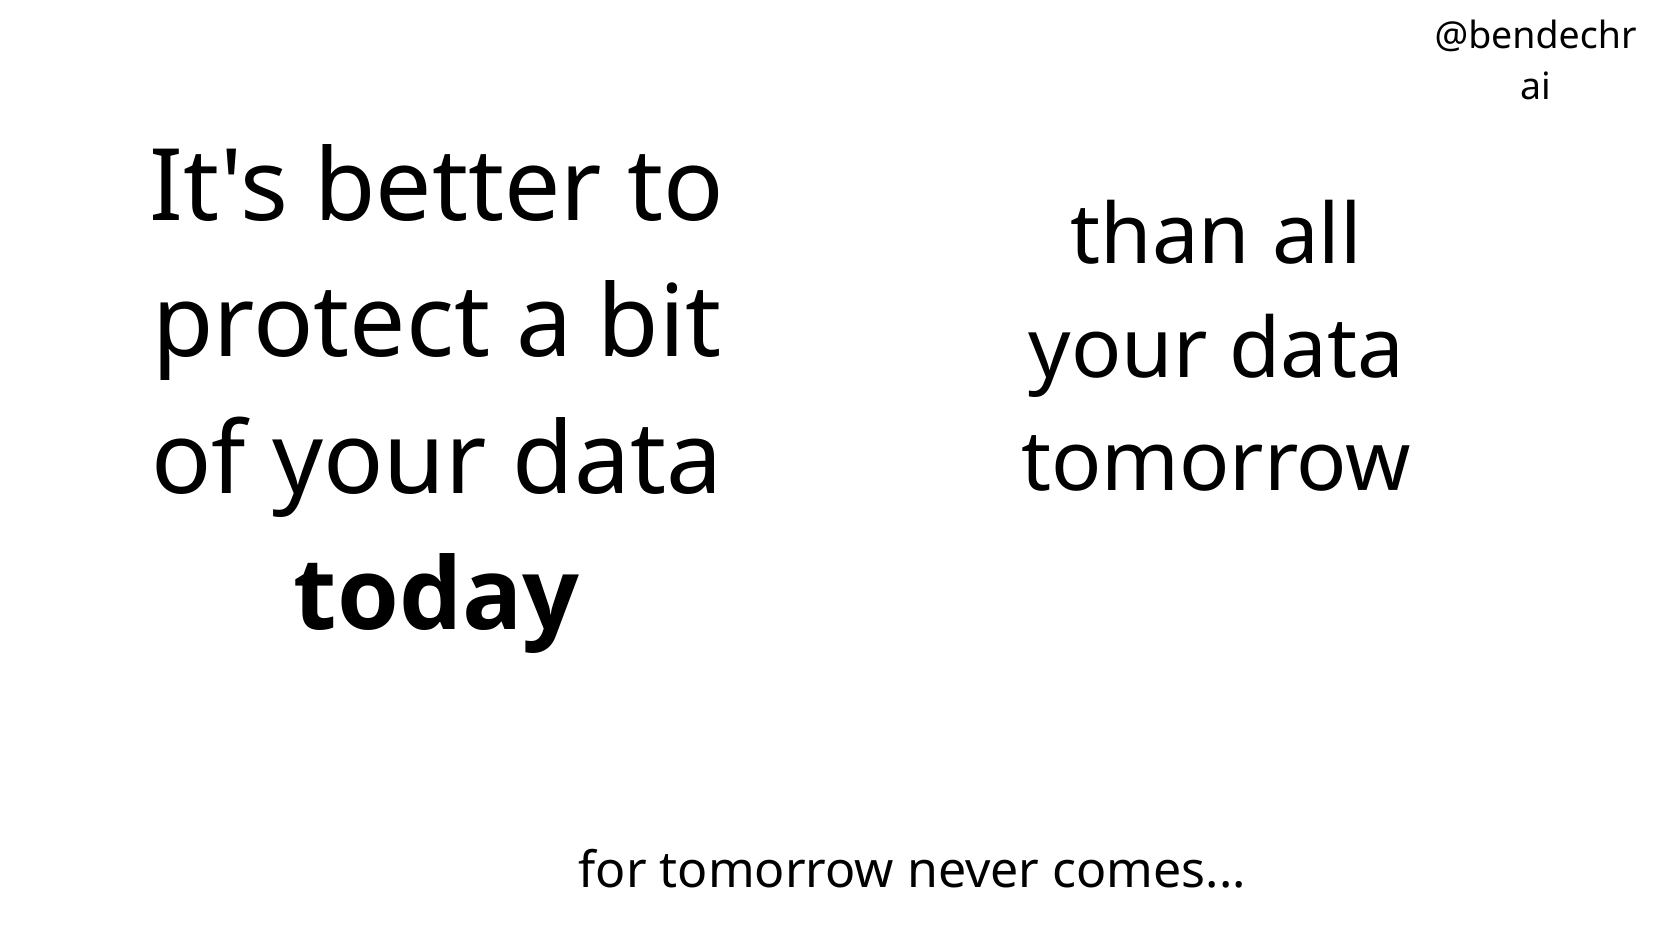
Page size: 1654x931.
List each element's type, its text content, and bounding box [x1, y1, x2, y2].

text_box than all your data tomorrow [956, 118, 1477, 573]
text_box for tomorrow never comes... [563, 826, 1123, 899]
text_box It's better to protect a bit of your data today [118, 106, 756, 581]
